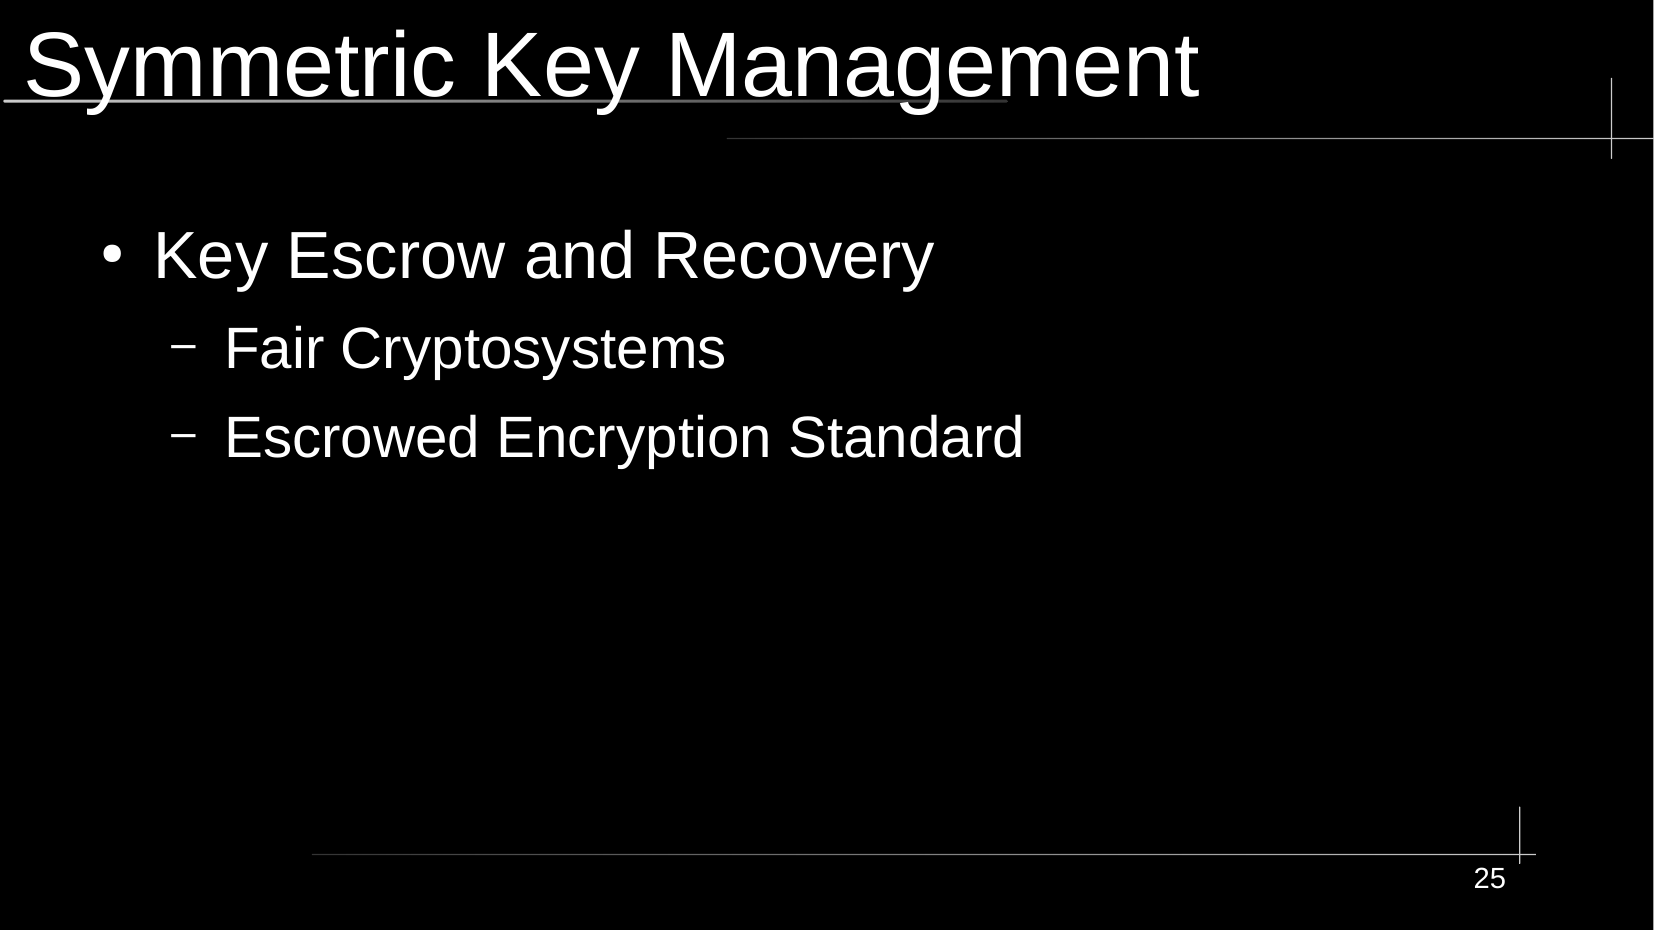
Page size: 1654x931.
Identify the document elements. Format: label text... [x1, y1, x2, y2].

title Symmetric Key Management [23, 11, 1589, 119]
list Key Escrow and Recovery Fair Cryptosystems Escrowed Encryption Standard [82, 217, 1571, 851]
